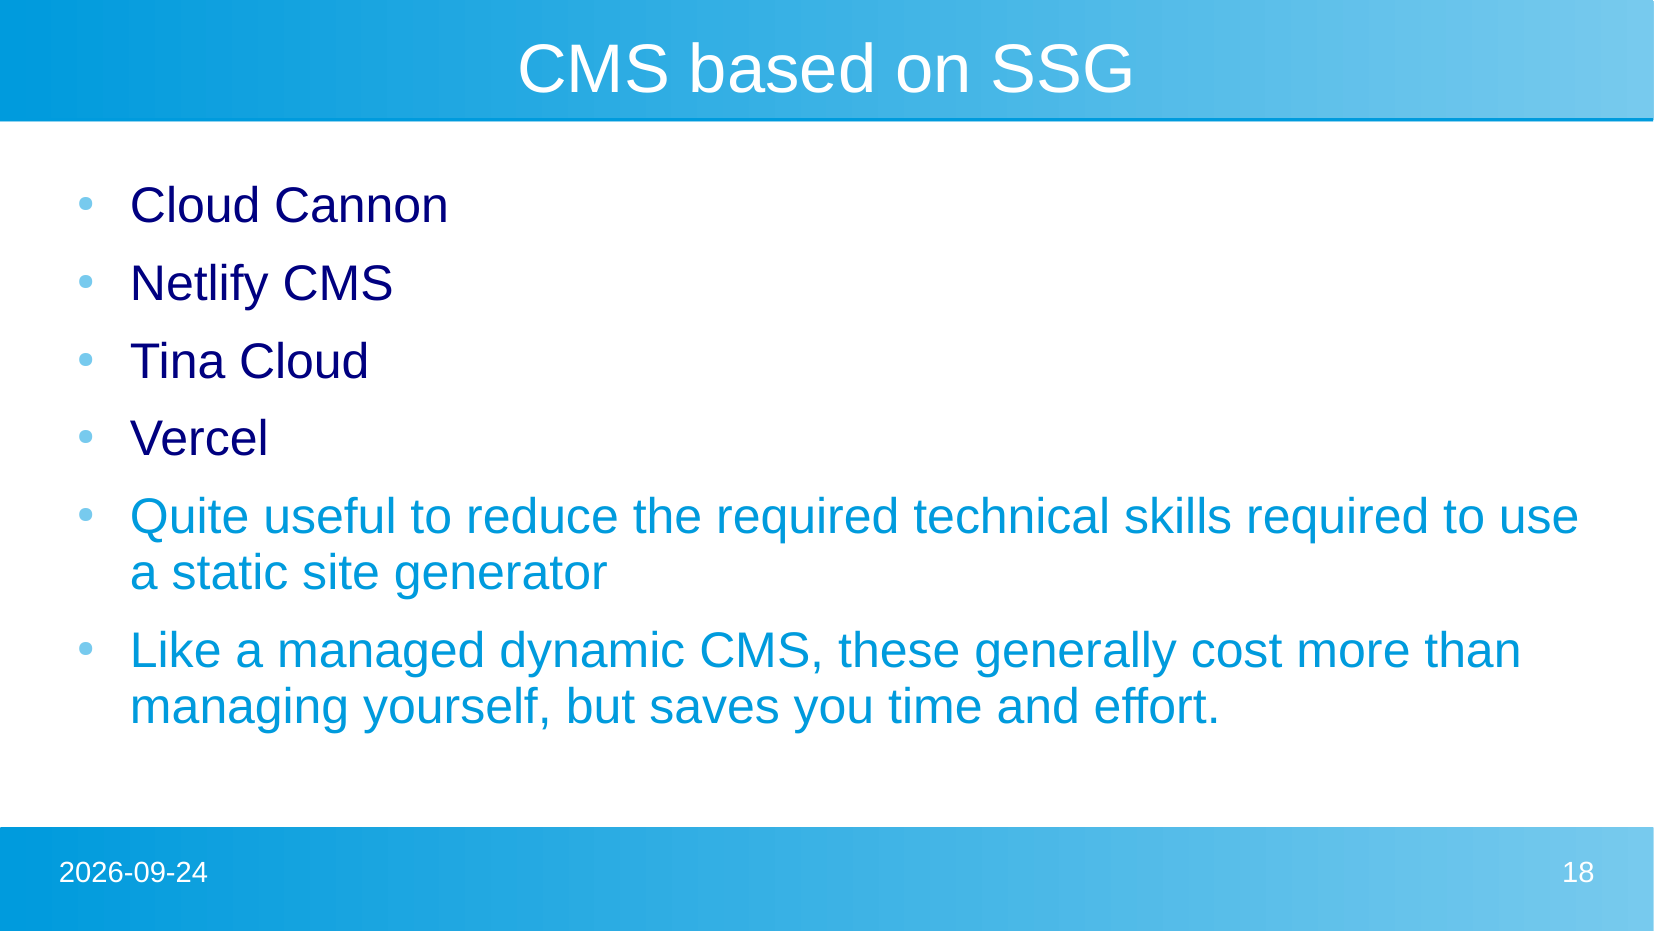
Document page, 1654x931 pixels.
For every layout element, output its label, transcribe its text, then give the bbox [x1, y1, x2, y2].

title CMS based on SSG [59, 29, 1595, 108]
list Cloud Cannon Netlify CMS Tina Cloud Vercel Quite useful to reduce the required technical skills required to use a static site generator Like a managed dynamic CMS, these generally cost more than managing yourself, but saves you time and effort. [59, 177, 1595, 768]
